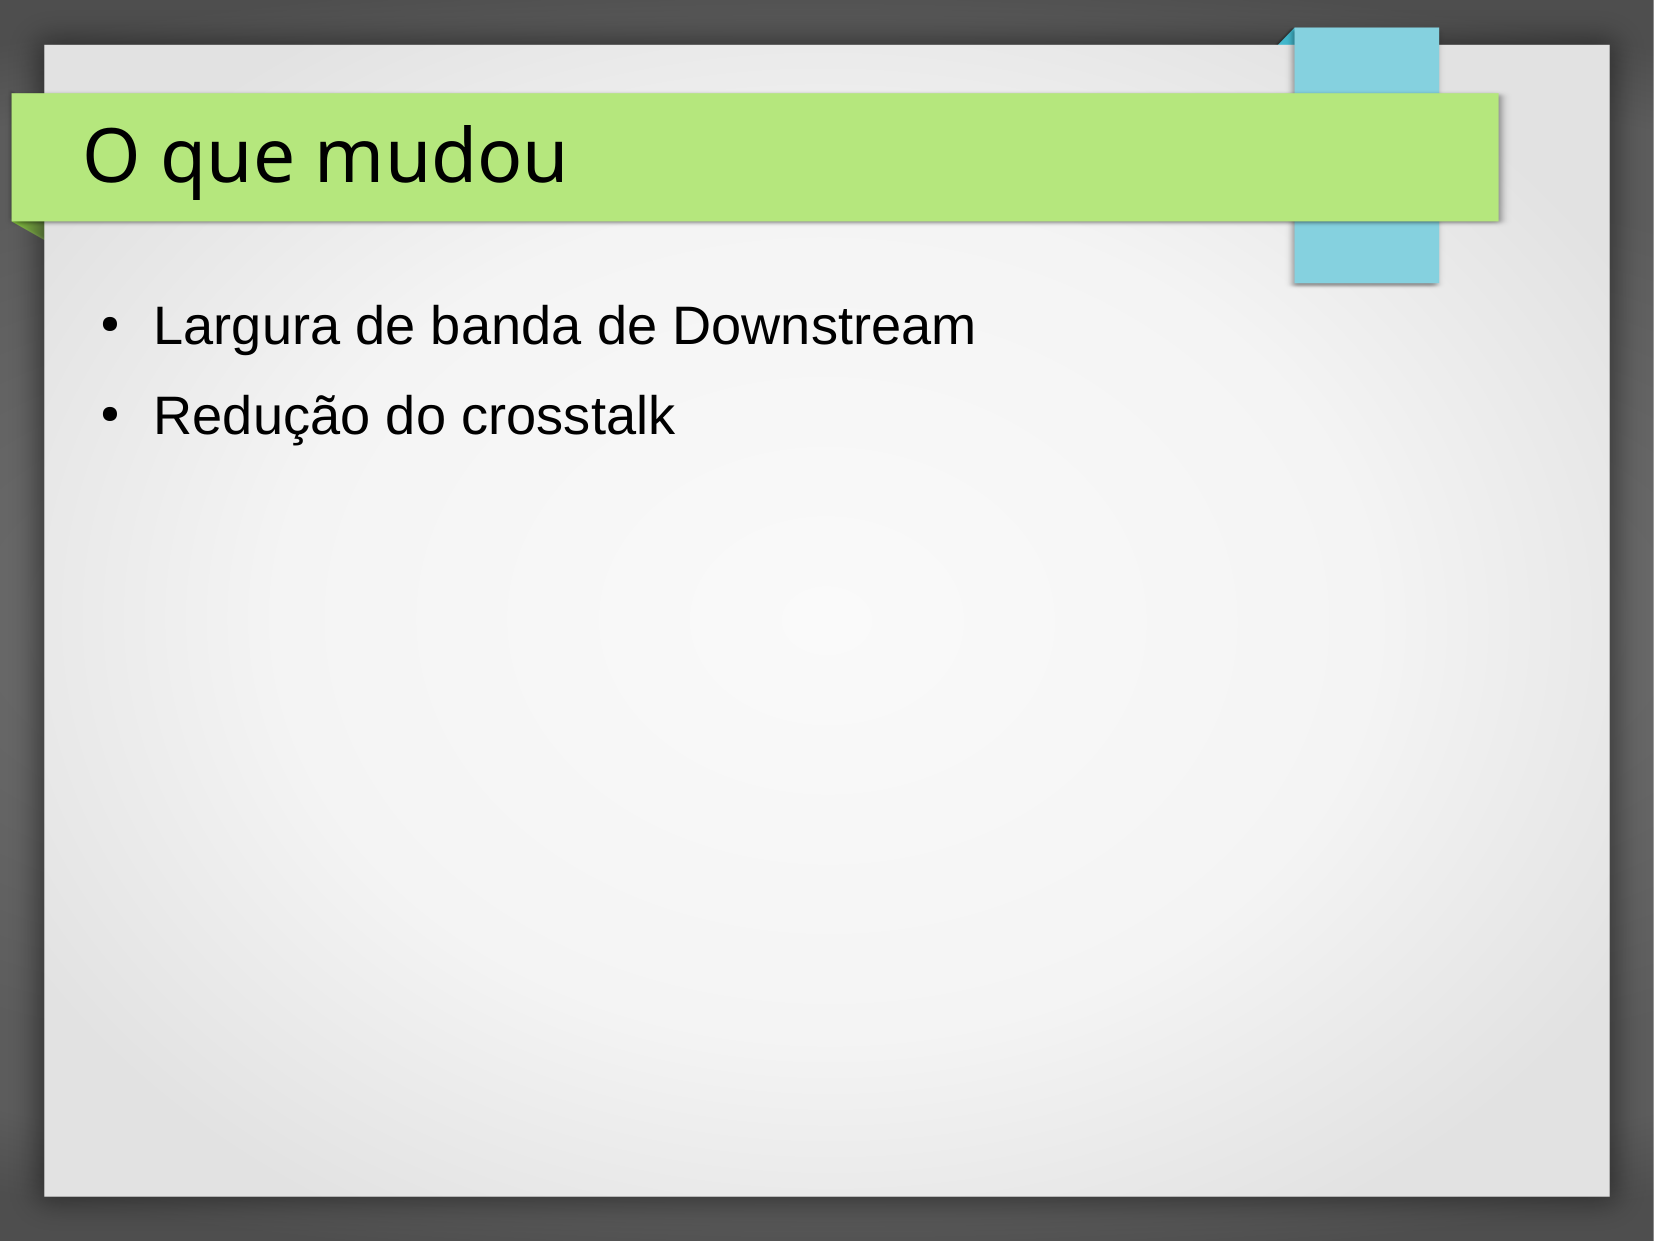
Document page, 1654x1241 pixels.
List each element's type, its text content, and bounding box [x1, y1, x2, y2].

list Largura de banda de Downstream Redução do crosstalk [82, 295, 1571, 1015]
picture [0, 0, 1654, 1241]
title O que mudou [82, 94, 1264, 213]
